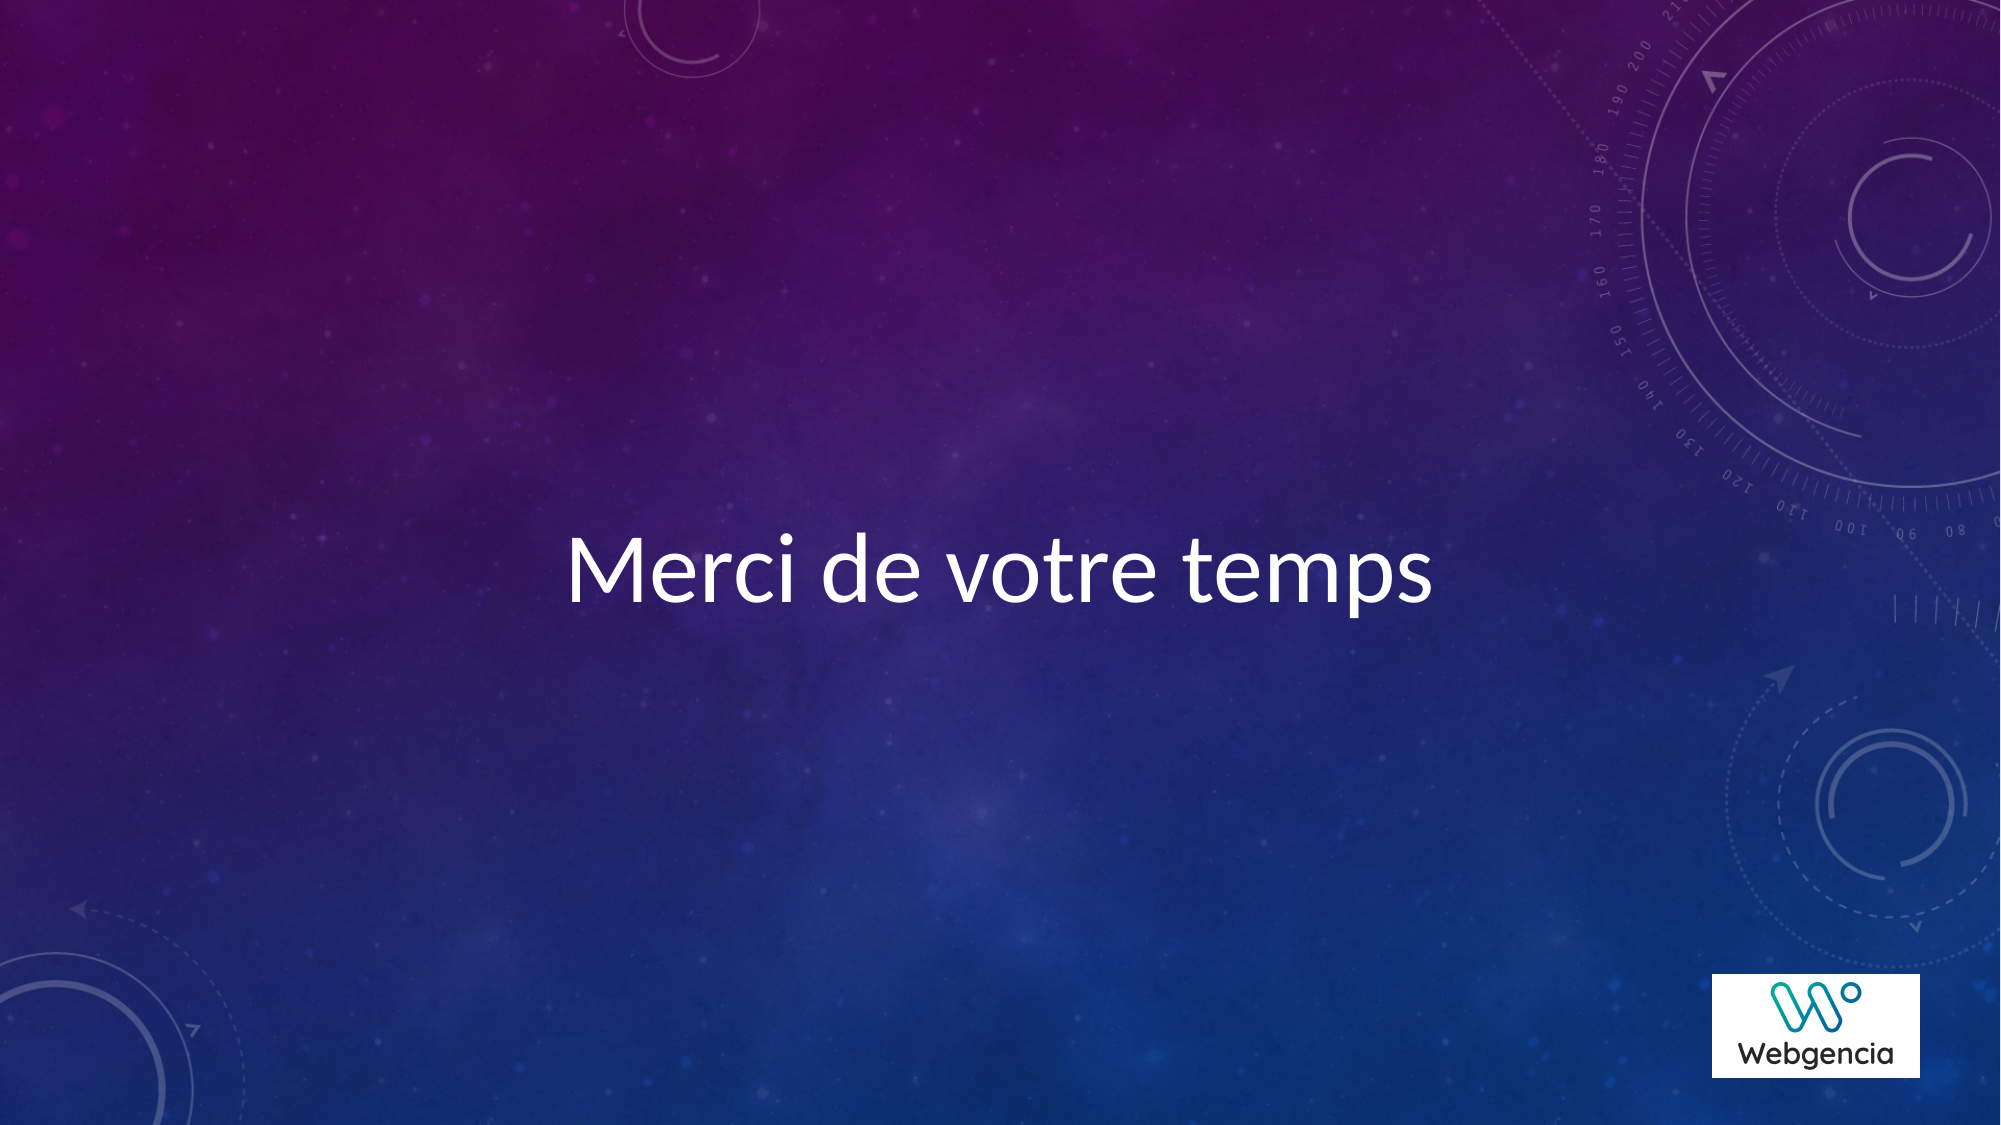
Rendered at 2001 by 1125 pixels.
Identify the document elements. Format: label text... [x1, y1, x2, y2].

list Merci de votre temps [169, 263, 1831, 862]
picture [0, 0, 2001, 1125]
